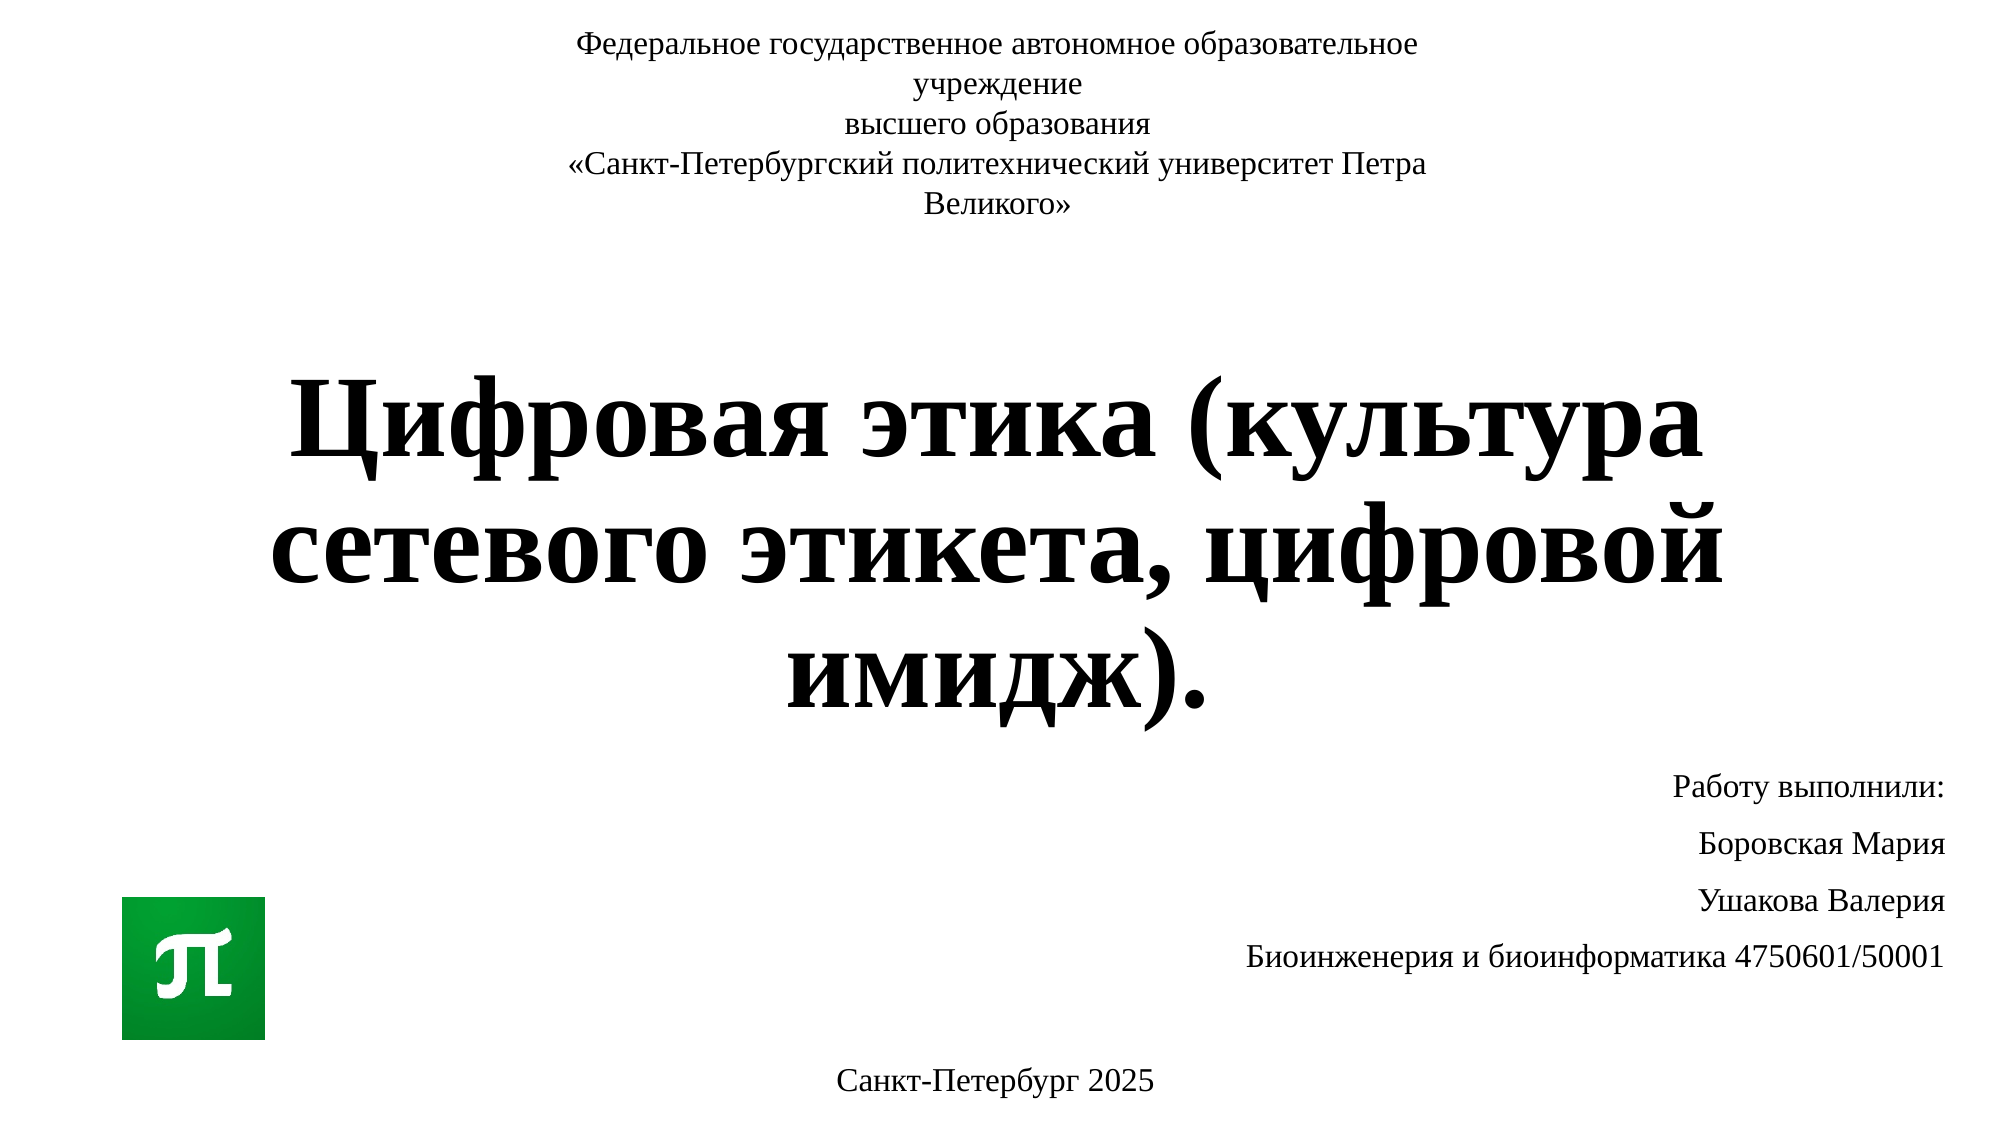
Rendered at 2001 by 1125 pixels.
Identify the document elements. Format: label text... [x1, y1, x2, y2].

title Цифровая этика (культура сетевого этикета, цифровой имидж). [122, 348, 1873, 741]
subtitle Работу выполнили: Боровская Мария Ушакова Валерия Биоинженерия и биоинформатика 4750601/50001 [1110, 761, 1961, 1040]
picture [122, 897, 265, 1040]
text_box Санкт-Петербург 2025 [821, 1050, 1171, 1106]
text_box Федеральное государственное автономное образовательное учреждение высшего образования «Санкт-Петербургский политехнический университет Петра Великого» [514, 13, 1481, 229]
